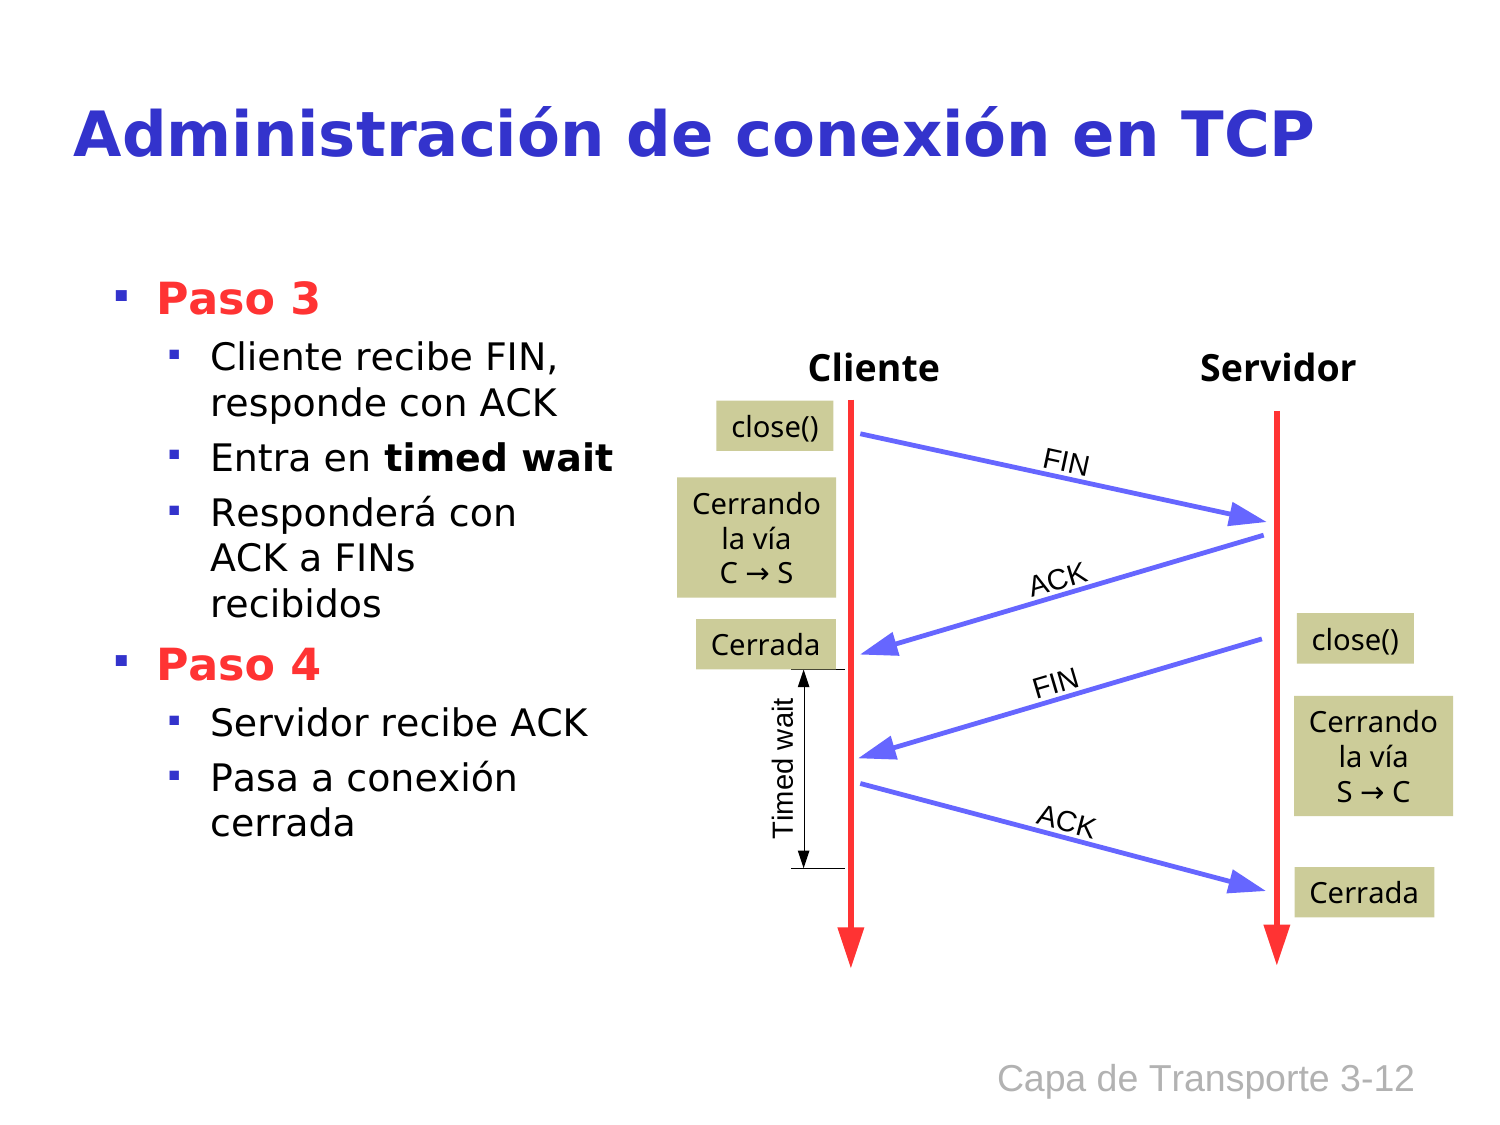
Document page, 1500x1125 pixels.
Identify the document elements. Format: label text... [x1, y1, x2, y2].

title Administración de conexión en TCP [59, 37, 1430, 225]
text_box Servidor [1149, 336, 1372, 397]
text_box close() [716, 400, 834, 451]
text_box close() [1296, 613, 1414, 664]
text_box Cerrando la vía S → C [1294, 695, 1454, 817]
text_box Cliente [757, 336, 956, 397]
list Paso 3 Cliente recibe FIN, responde con ACK Entra en timed wait Responderá con ACK a FINs recibidos Paso 4 Servidor recibe ACK Pasa a conexión cerrada [87, 262, 730, 1047]
text_box Cerrada [1294, 867, 1435, 918]
text_box Cerrada [696, 619, 836, 670]
text_box Cerrando la vía C → S [677, 477, 837, 598]
